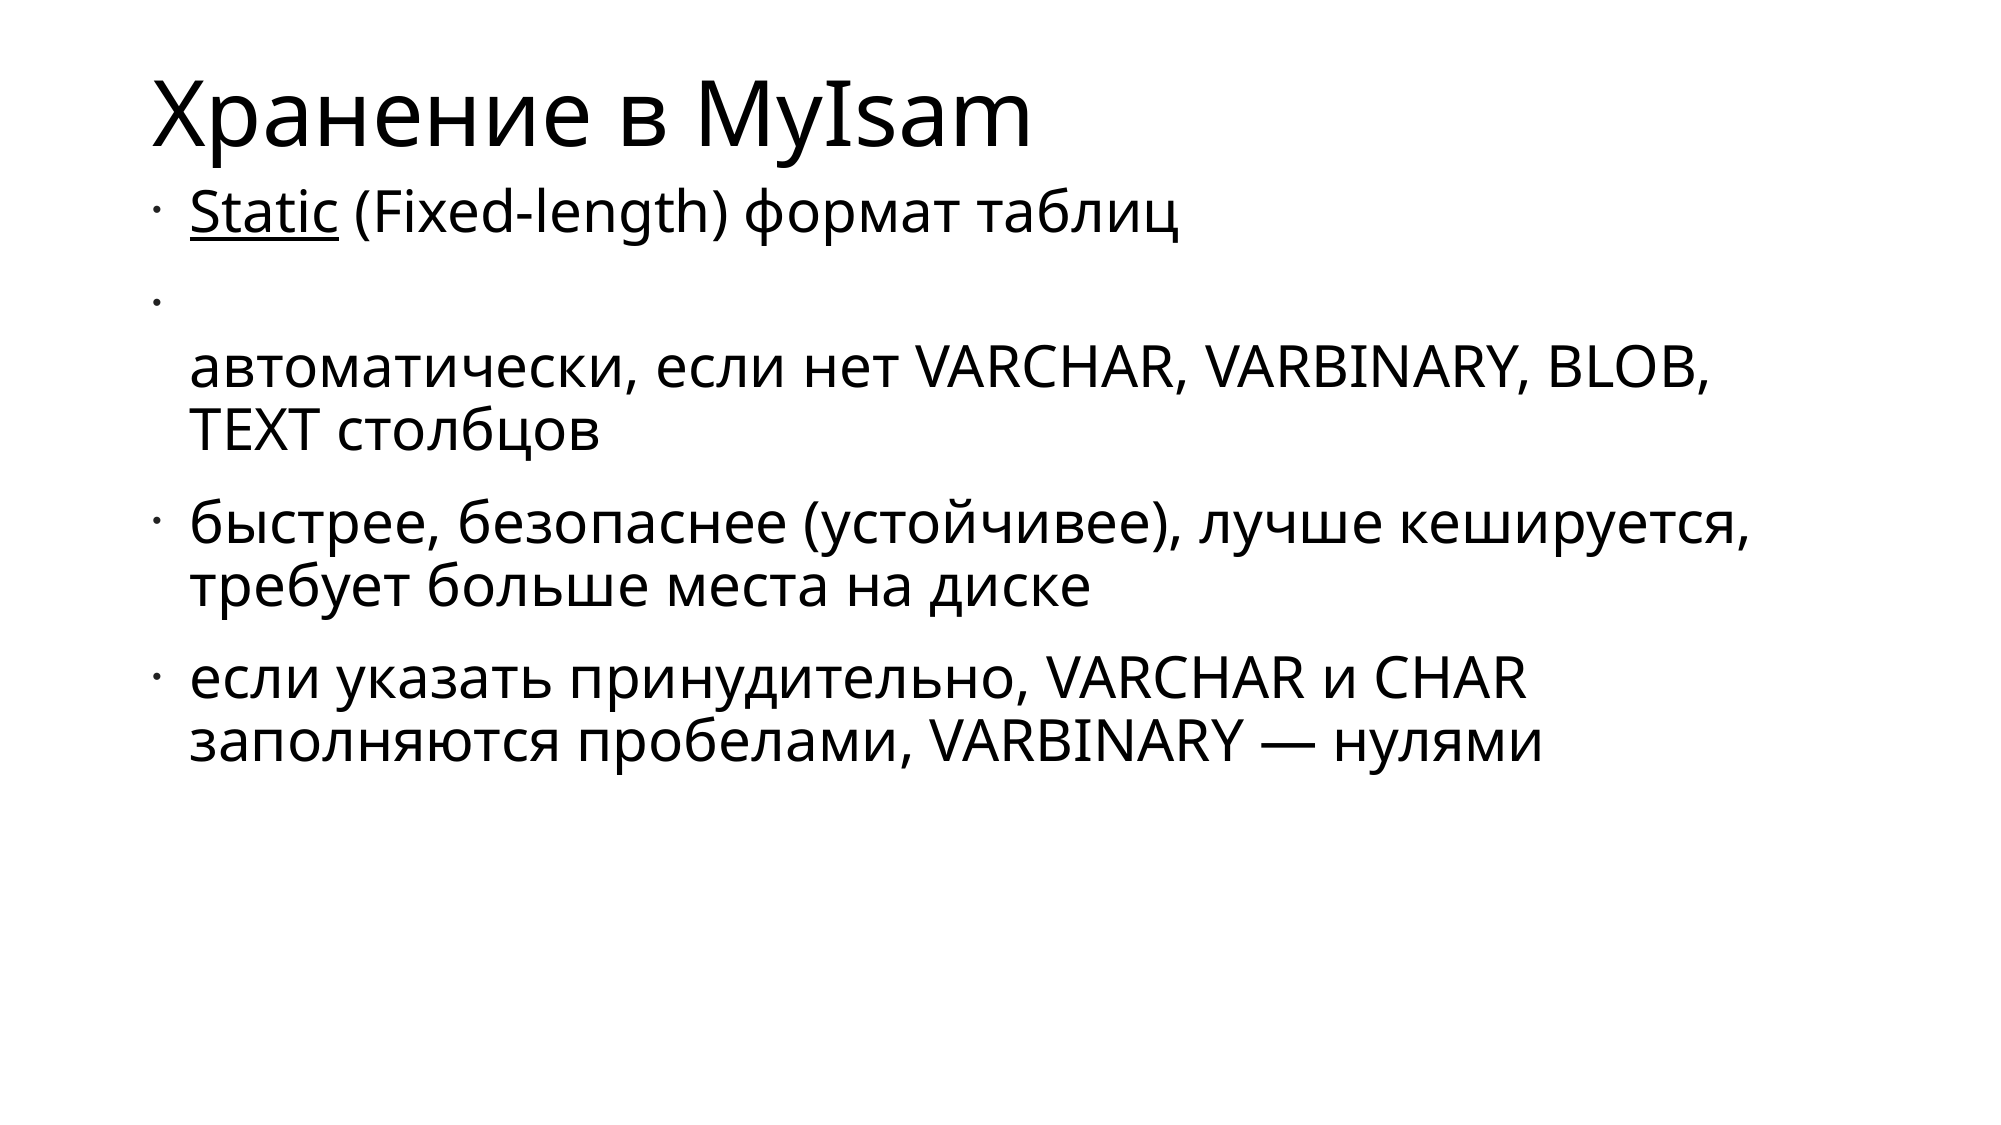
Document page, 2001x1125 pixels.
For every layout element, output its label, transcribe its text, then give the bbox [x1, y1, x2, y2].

title Хранение в MyIsam [137, 59, 1863, 174]
list Static (Fixed-length) формат таблиц автоматически, если нет VARCHAR, VARBINARY, BLOB, TEXT столбцов быстрее, безопаснее (устойчивее), лучше кешируется, требует больше места на диске если указать принудительно, VARCHAR и CHAR заполняются пробелами, VARBINARY — нулями [137, 174, 1863, 1014]
